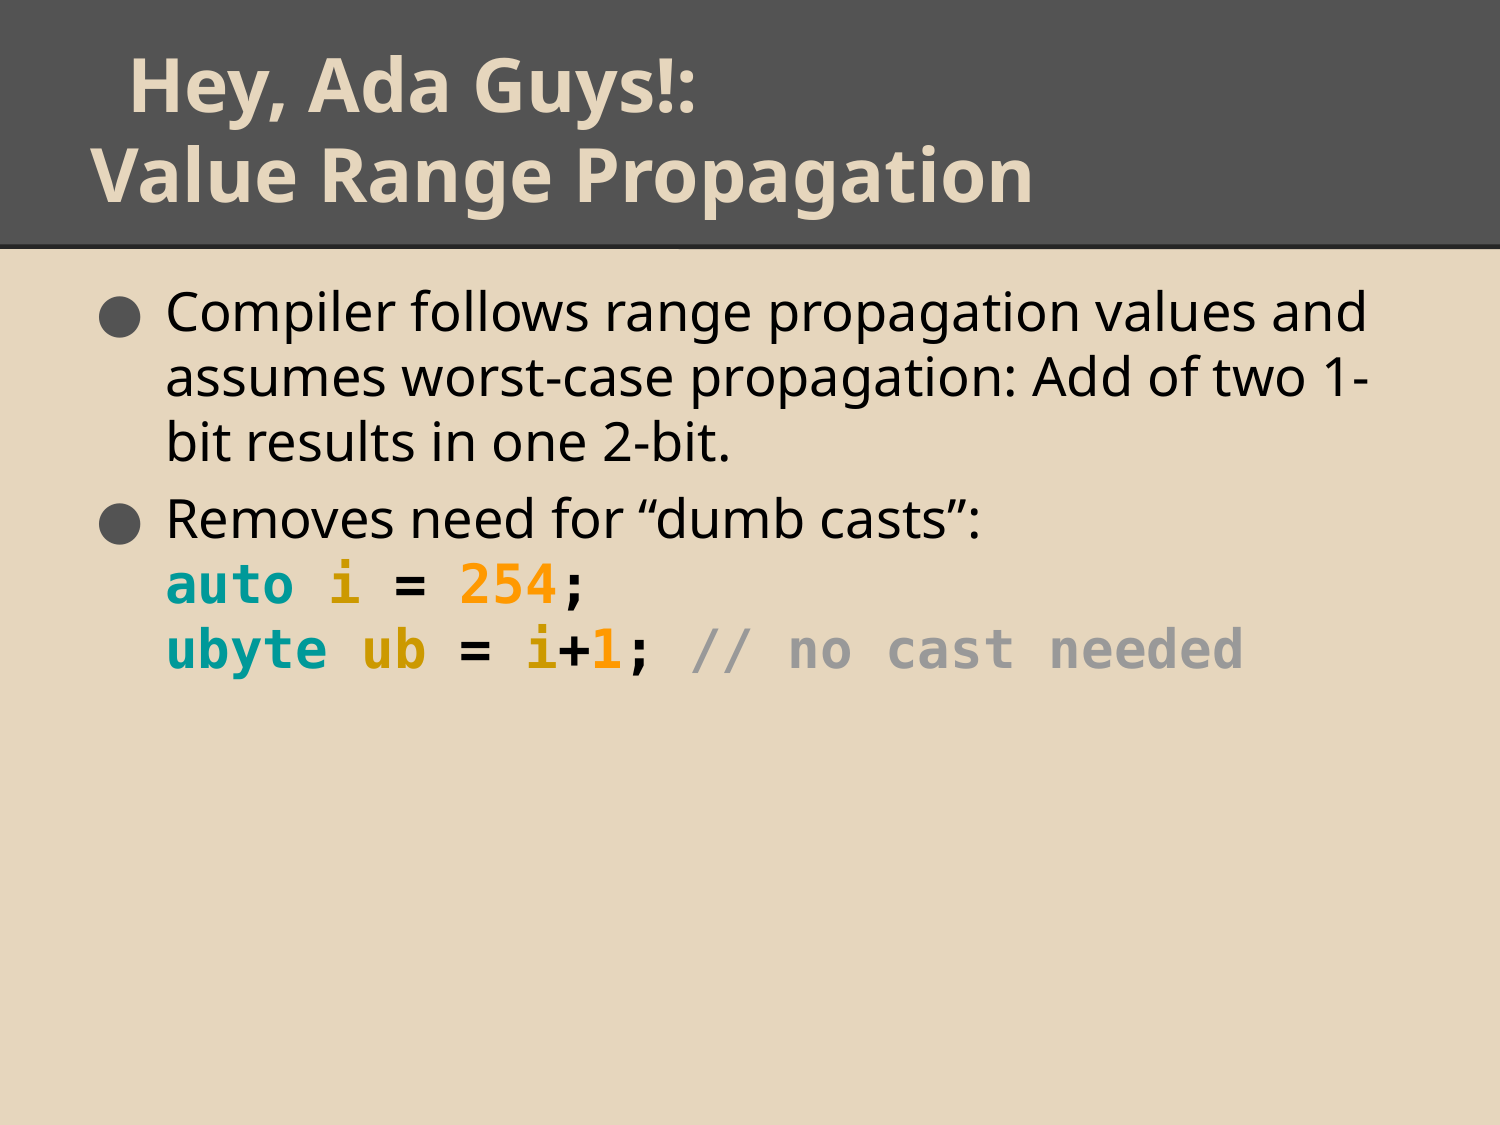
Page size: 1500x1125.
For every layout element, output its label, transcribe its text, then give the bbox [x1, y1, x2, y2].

list Compiler follows range propagation values and assumes worst-case propagation: Add of two 1-bit results in one 2-bit. Removes need for “dumb casts”: auto i = 254; ubyte ub = i+1; // no cast needed [75, 262, 1425, 1078]
title Hey, Ada Guys!: Value Range Propagation [75, 45, 1425, 233]
